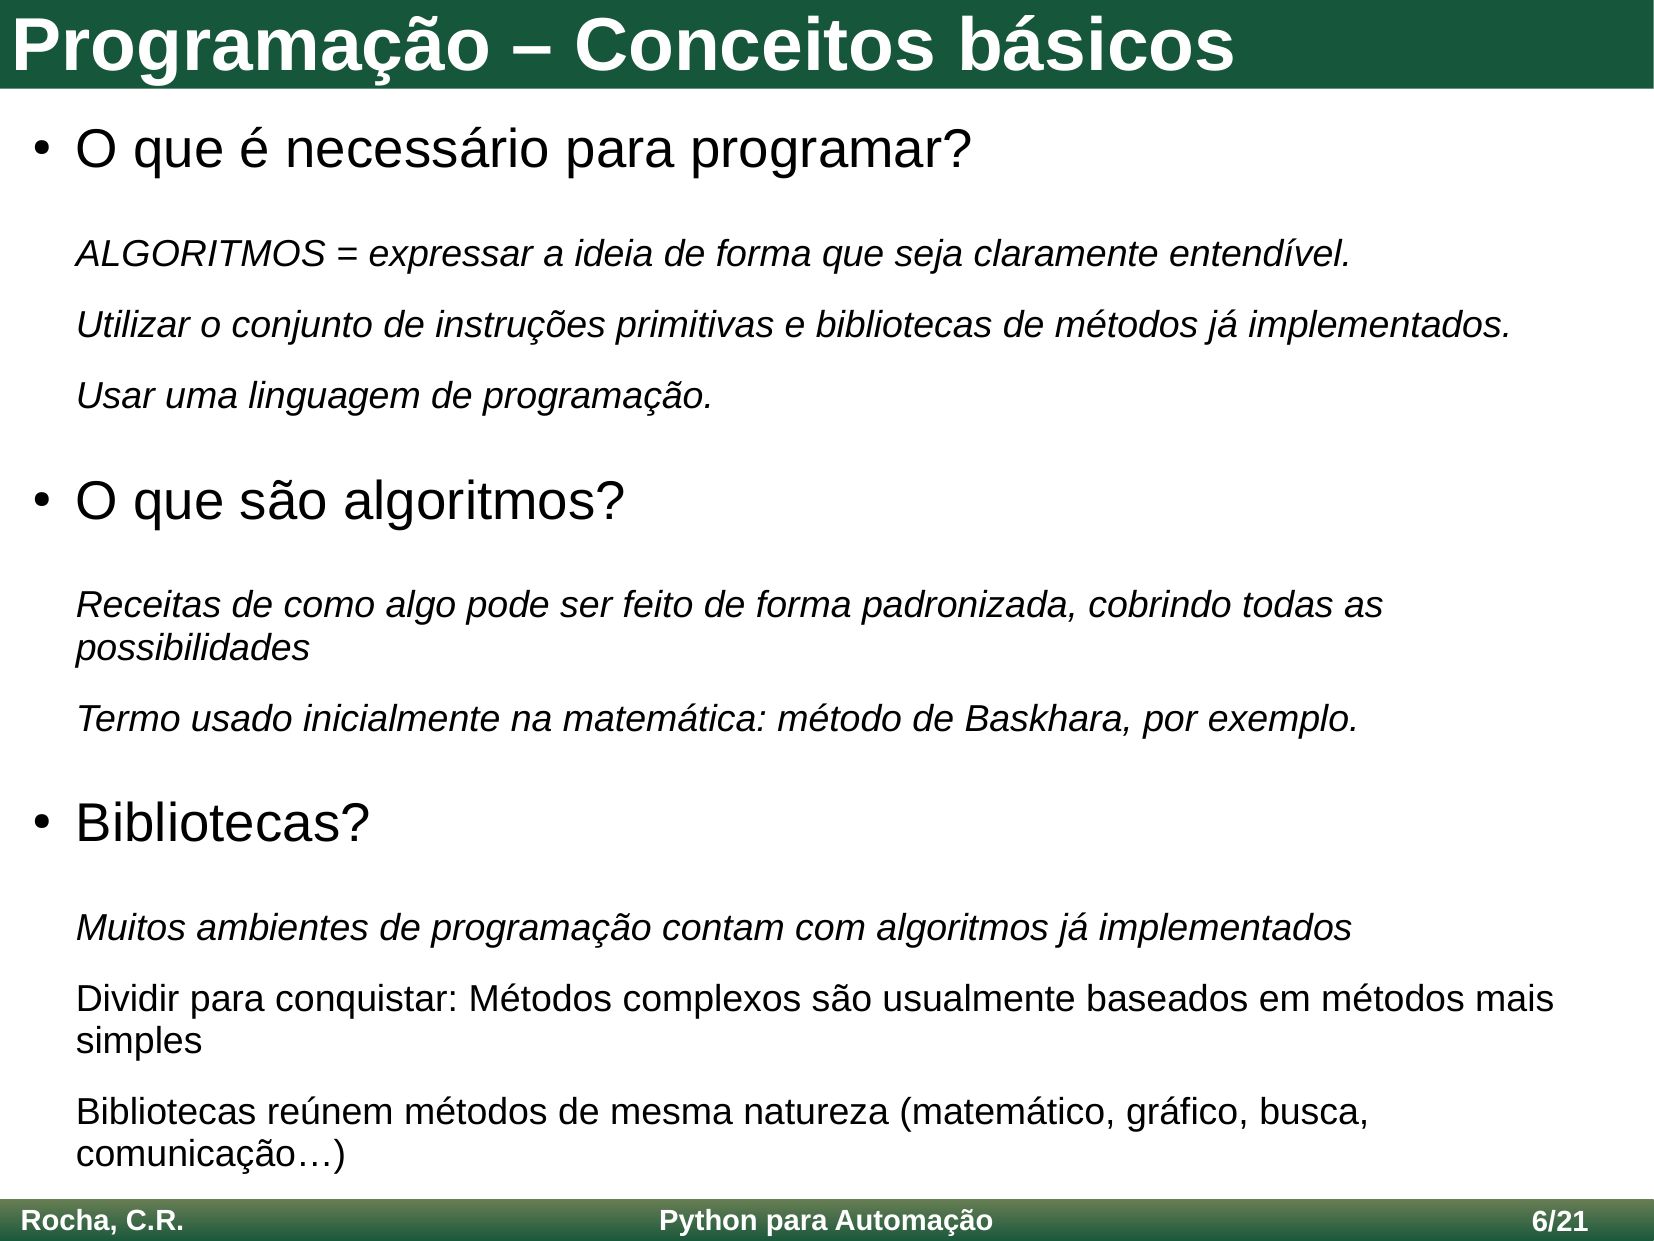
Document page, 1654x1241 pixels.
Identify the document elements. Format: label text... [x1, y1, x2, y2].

list O que é necessário para programar? ALGORITMOS = expressar a ideia de forma que seja claramente entendível. Utilizar o conjunto de instruções primitivas e bibliotecas de métodos já implementados. Usar uma linguagem de programação. O que são algoritmos? Receitas de como algo pode ser feito de forma padronizada, cobrindo todas as possibilidades Termo usado inicialmente na matemática: método de Baskhara, por exemplo. Bibliotecas? Muitos ambientes de programação contam com algoritmos já implementados Dividir para conquistar: Métodos complexos são usualmente baseados em métodos mais simples Bibliotecas reúnem métodos de mesma natureza (matemático, gráfico, busca, comunicação…) [17, 118, 1625, 1182]
title Programação – Conceitos básicos [11, 0, 1625, 89]
